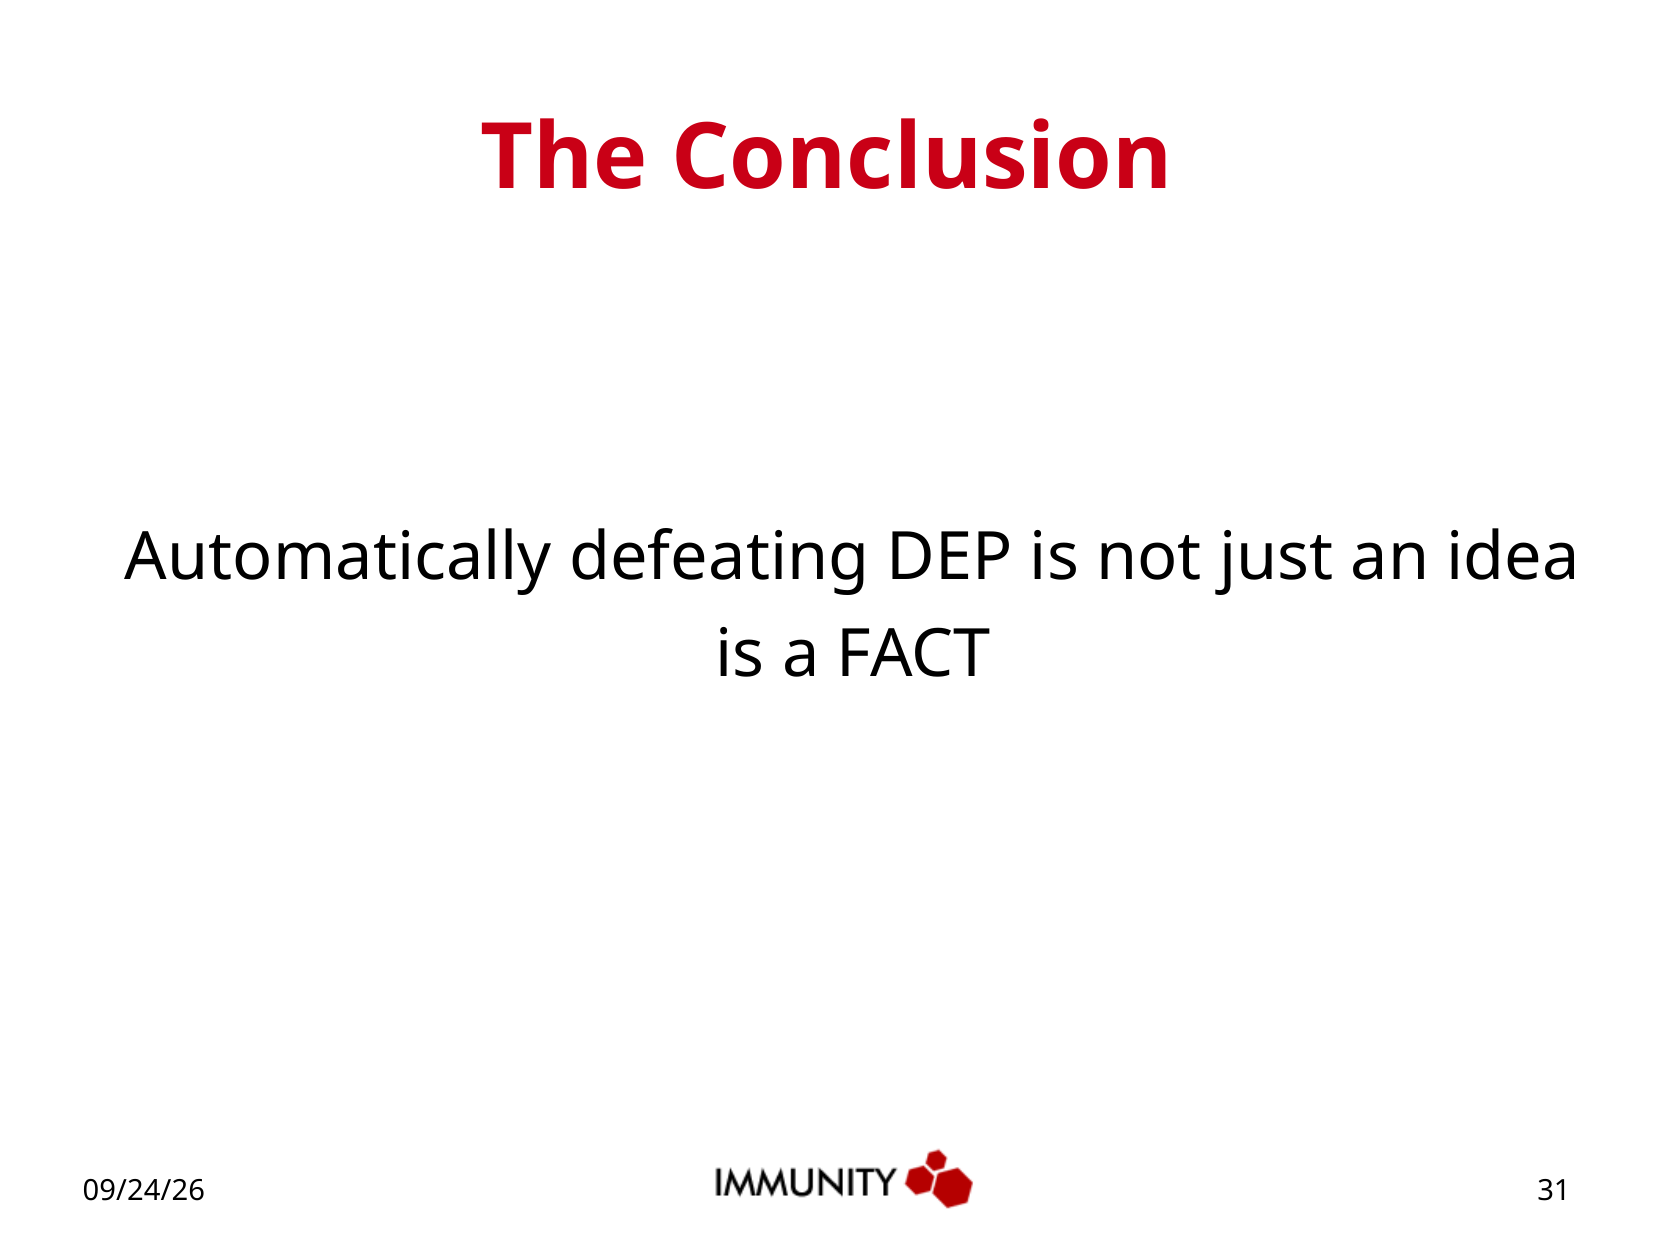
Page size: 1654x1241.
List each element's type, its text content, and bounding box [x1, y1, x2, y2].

list Automatically defeating DEP is not just an idea is a FACT [100, 508, 1589, 721]
title The Conclusion [82, 56, 1571, 250]
picture [694, 1130, 984, 1235]
